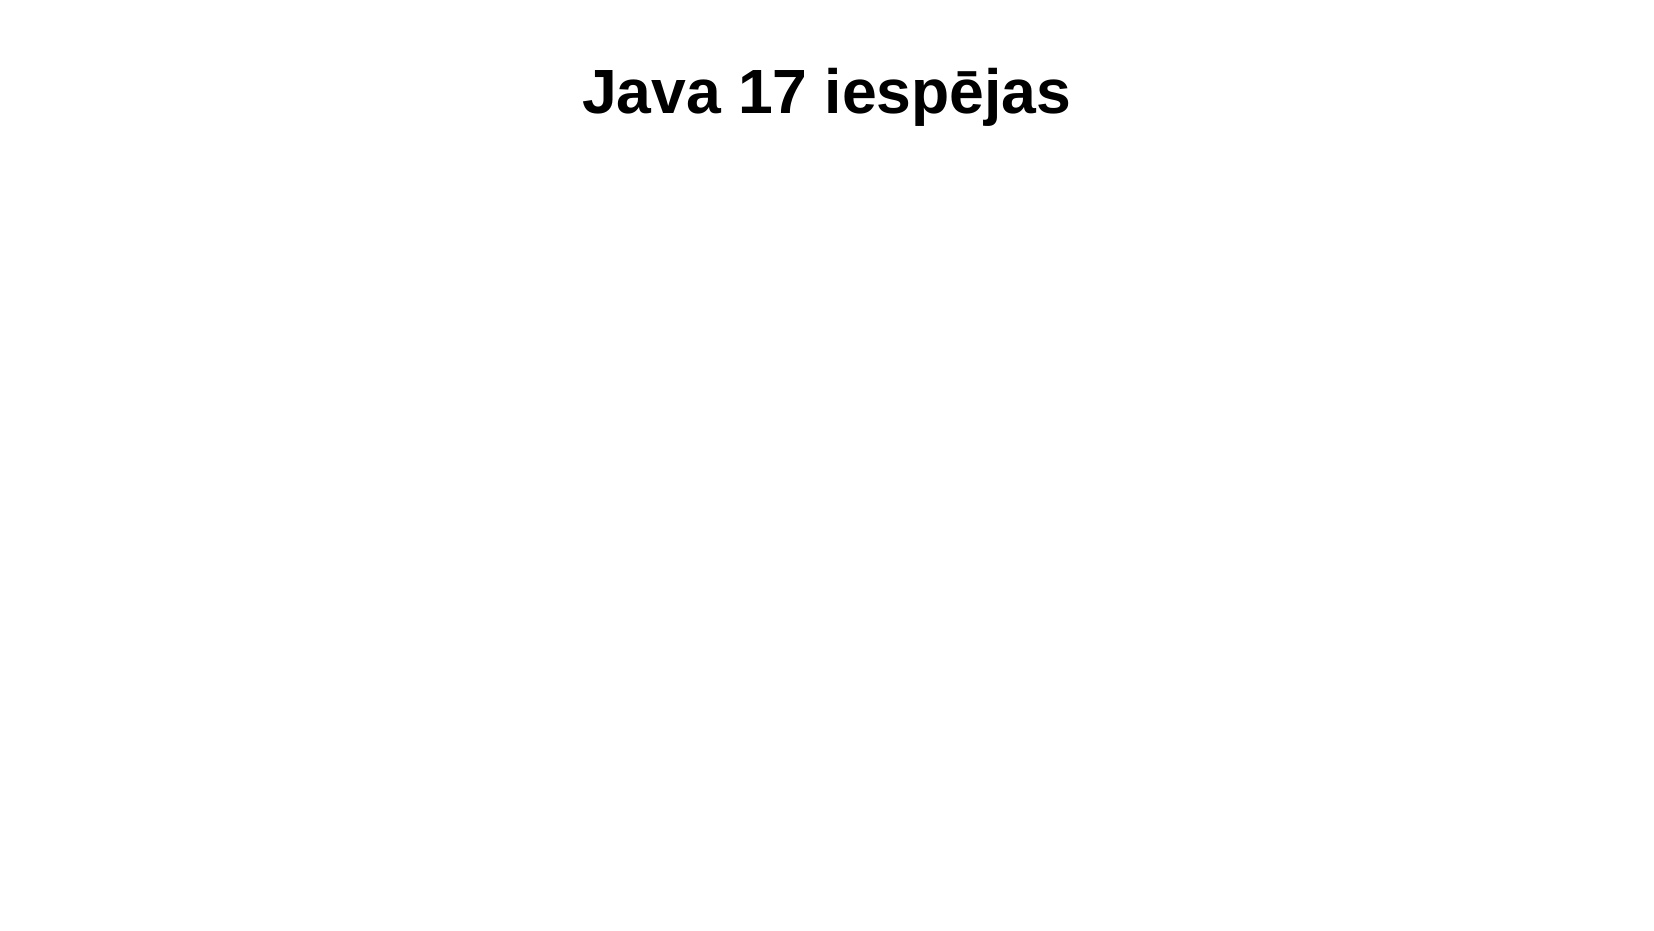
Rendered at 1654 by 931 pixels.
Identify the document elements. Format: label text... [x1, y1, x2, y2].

title Java 17 iespējas [82, 37, 1571, 147]
